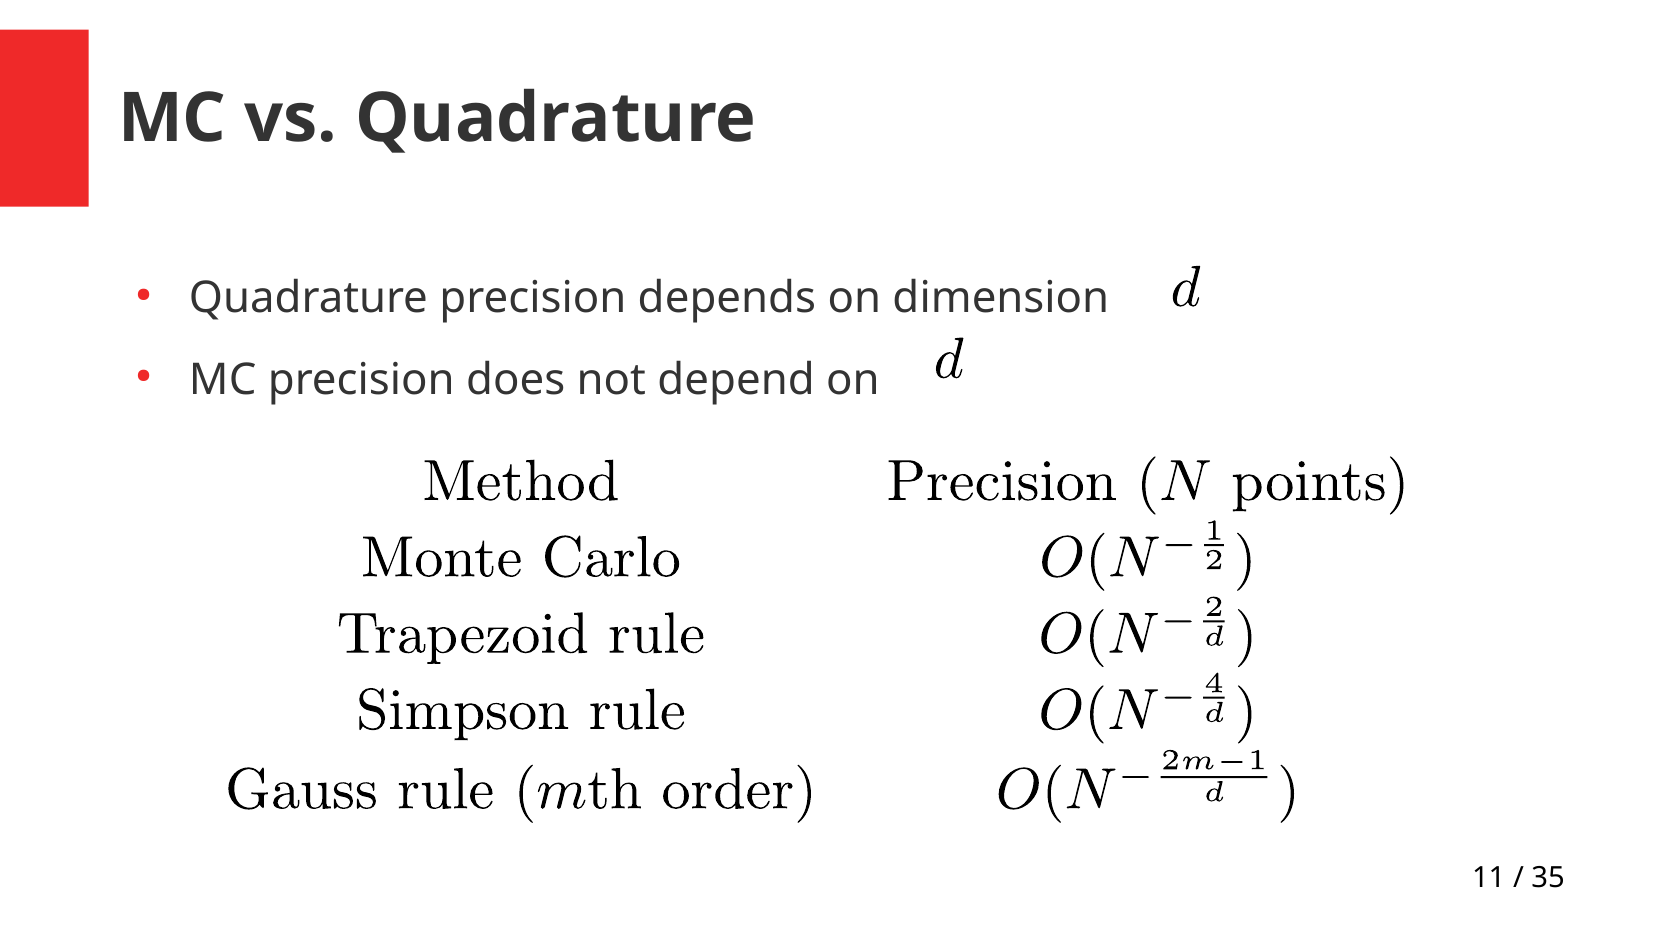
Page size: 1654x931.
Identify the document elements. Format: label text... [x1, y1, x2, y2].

picture [933, 337, 964, 379]
title MC vs. Quadrature [118, 37, 1571, 193]
picture [222, 454, 1406, 826]
picture [1170, 265, 1201, 307]
list Quadrature precision depends on dimension MC precision does not depend on [118, 265, 1536, 806]
